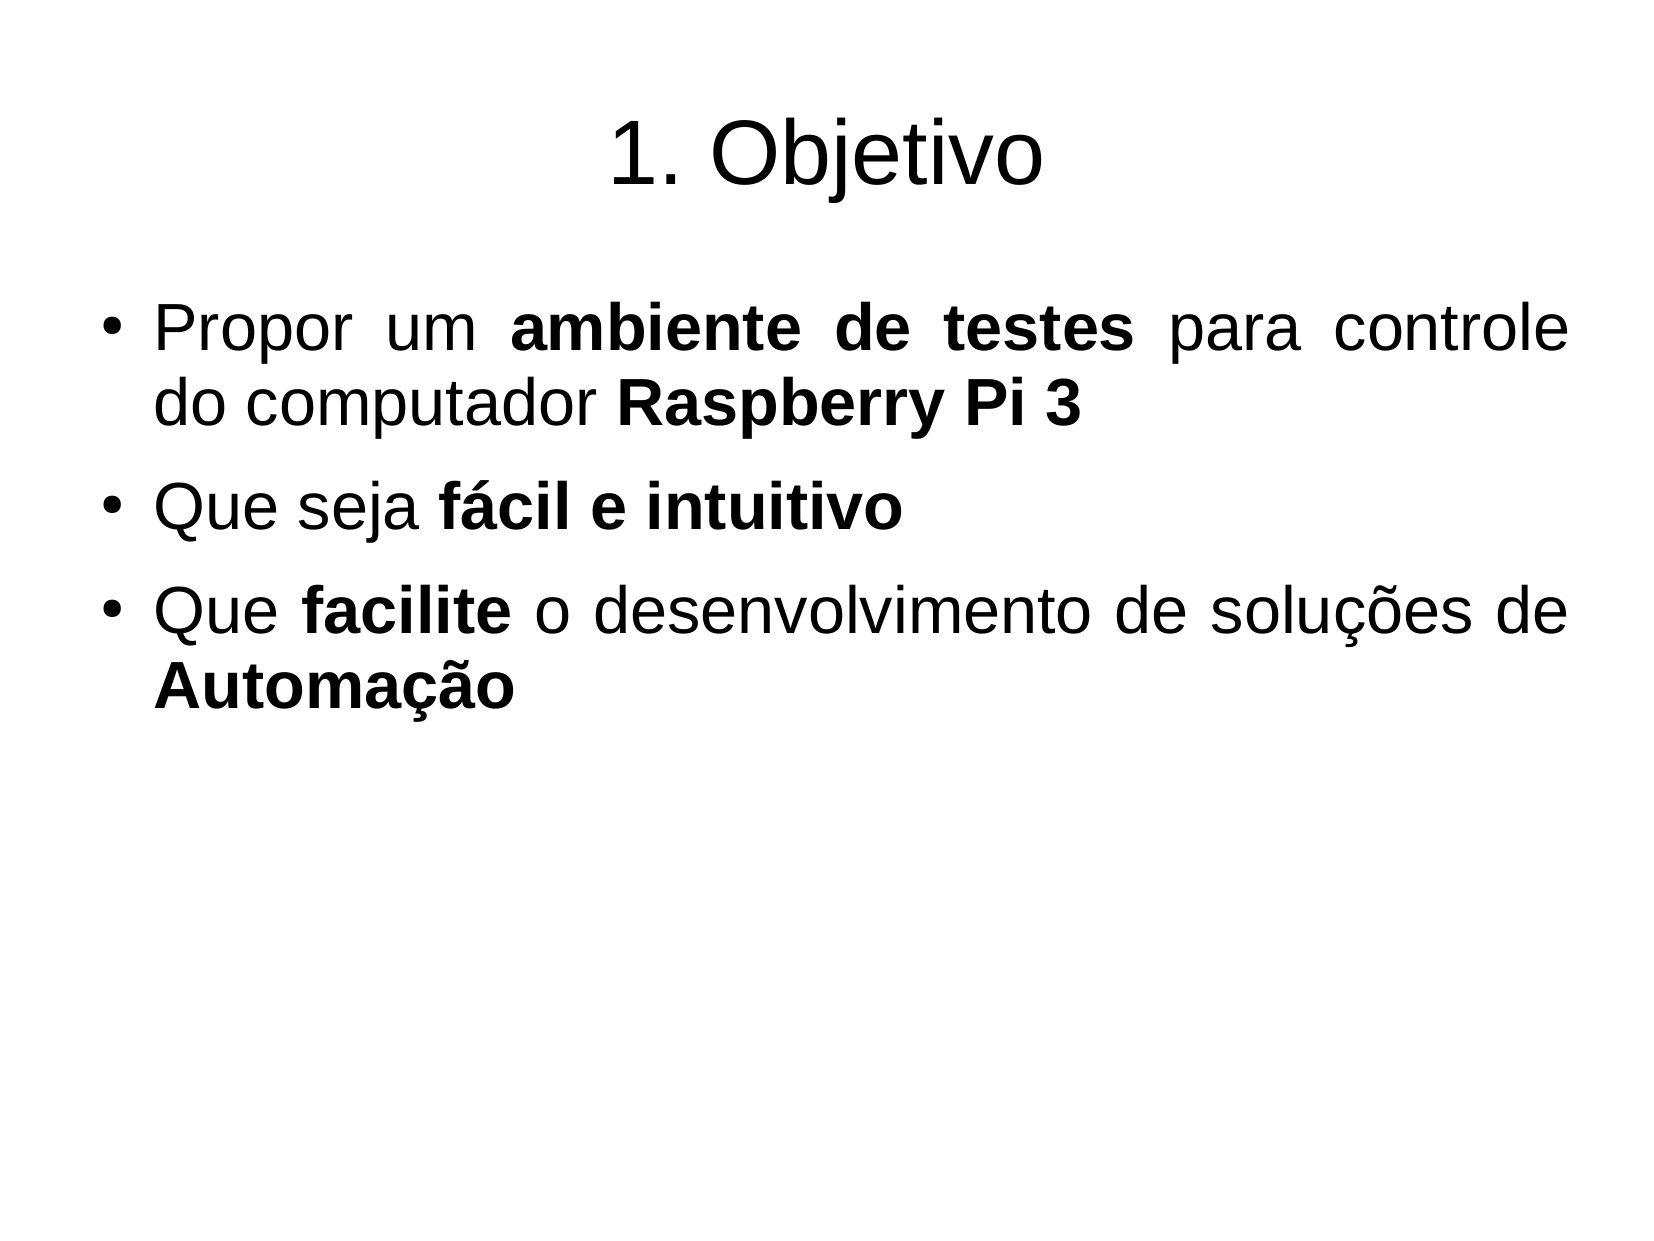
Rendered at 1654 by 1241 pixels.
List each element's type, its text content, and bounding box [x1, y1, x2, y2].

title 1. Objetivo [82, 49, 1571, 257]
list Propor um ambiente de testes para controle do computador Raspberry Pi 3 Que seja fácil e intuitivo Que facilite o desenvolvimento de soluções de Automação [82, 290, 1571, 1010]
